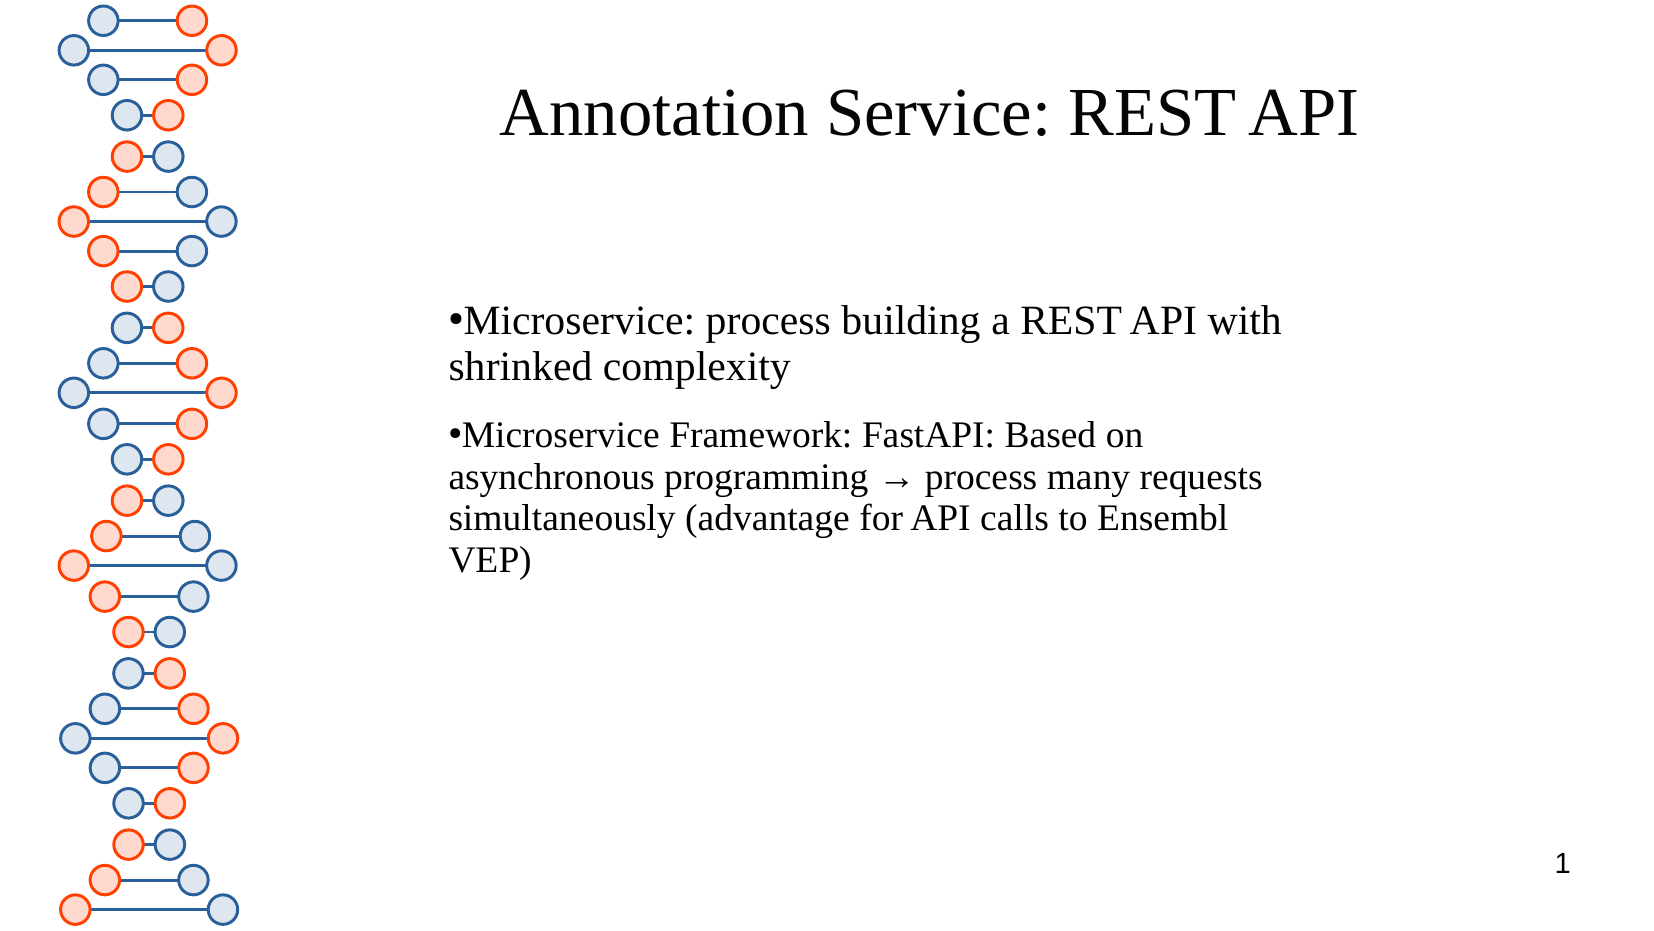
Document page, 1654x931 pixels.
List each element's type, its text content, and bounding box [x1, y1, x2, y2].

title Annotation Service: REST API [265, 35, 1595, 189]
subtitle Microservice: process building a REST API with shrinked complexity Microservice Framework: FastAPI: Based on asynchronous programming → process many requests simultaneously (advantage for API calls to Ensembl VEP) [448, 297, 1305, 837]
